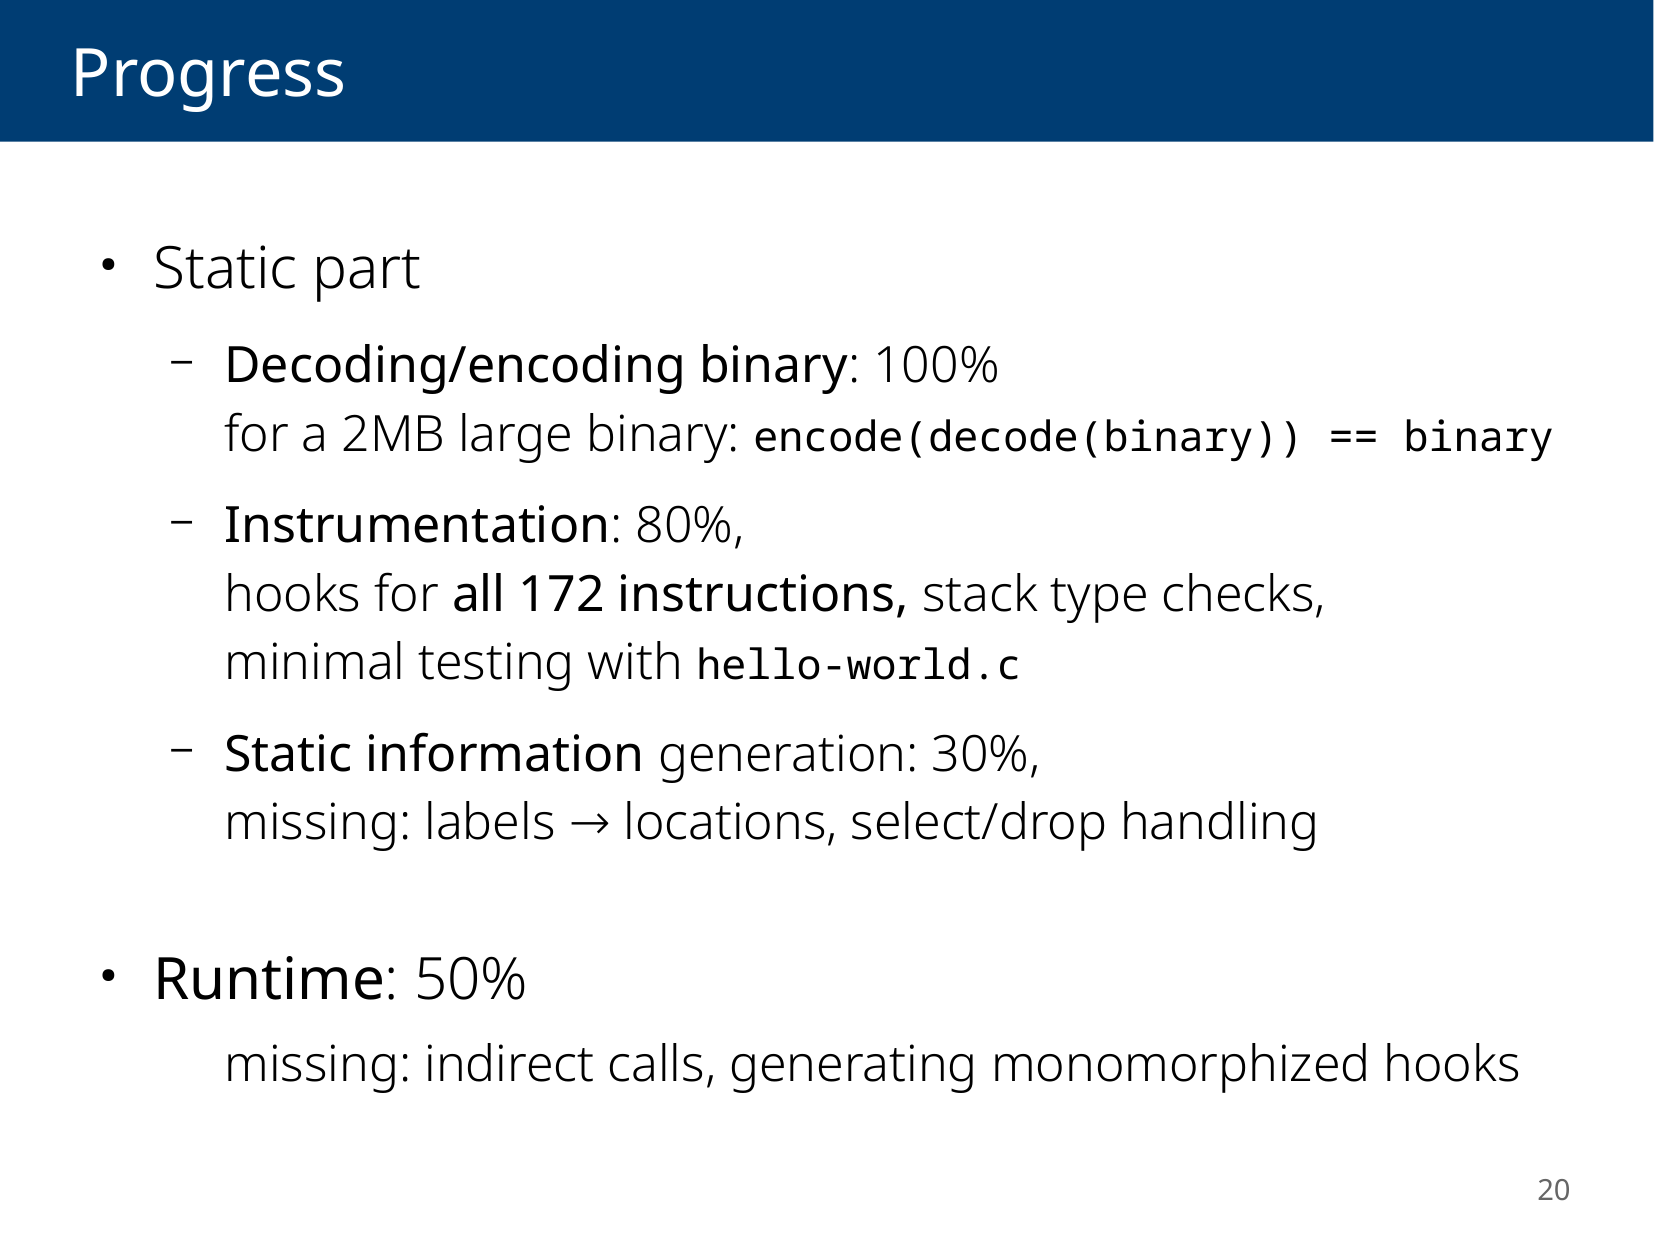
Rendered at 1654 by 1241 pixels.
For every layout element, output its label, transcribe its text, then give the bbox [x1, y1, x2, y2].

title Progress [0, 0, 1654, 142]
list Static part Decoding/encoding binary: 100% for a 2MB large binary: encode(decode(binary)) == binary Instrumentation: 80%, hooks for all 172 instructions, stack type checks, minimal testing with hello-world.c Static information generation: 30%, missing: labels → locations, select/drop handling Runtime: 50% missing: indirect calls, generating monomorphized hooks [82, 212, 1571, 1111]
